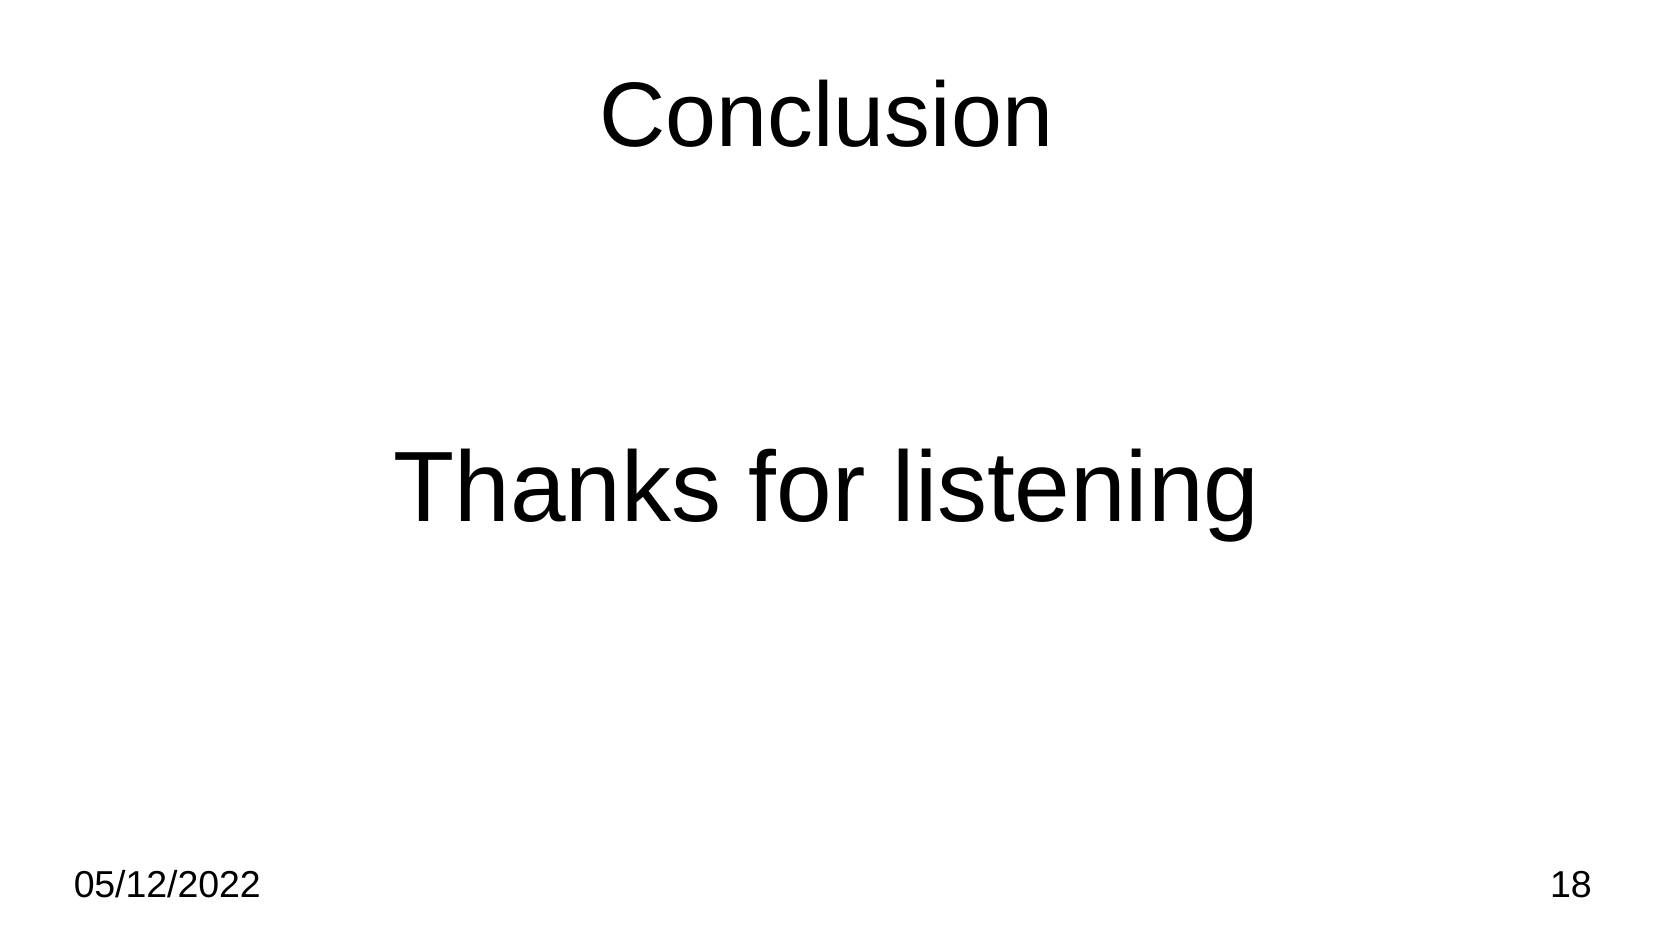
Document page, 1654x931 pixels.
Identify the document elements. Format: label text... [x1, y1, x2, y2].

title Conclusion [82, 37, 1571, 193]
subtitle Thanks for listening [82, 217, 1571, 758]
text_box 05/12/2022 [59, 856, 296, 916]
text_box 18 [1535, 856, 1625, 916]
